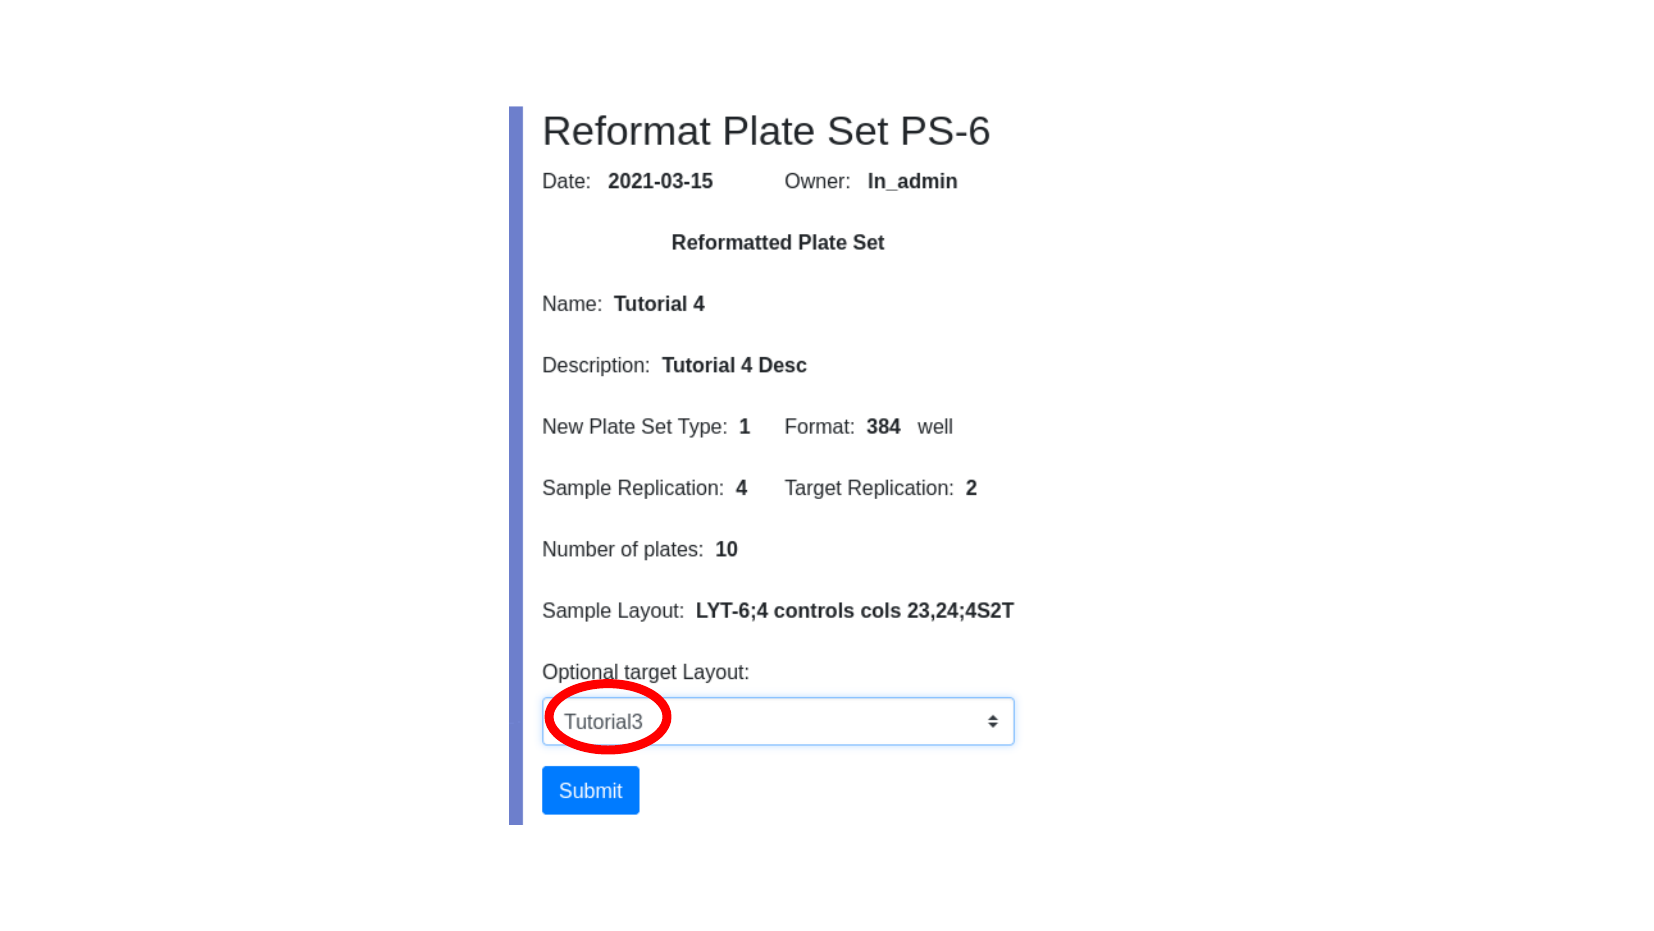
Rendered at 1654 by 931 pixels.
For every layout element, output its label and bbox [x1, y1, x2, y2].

picture [509, 104, 1047, 825]
